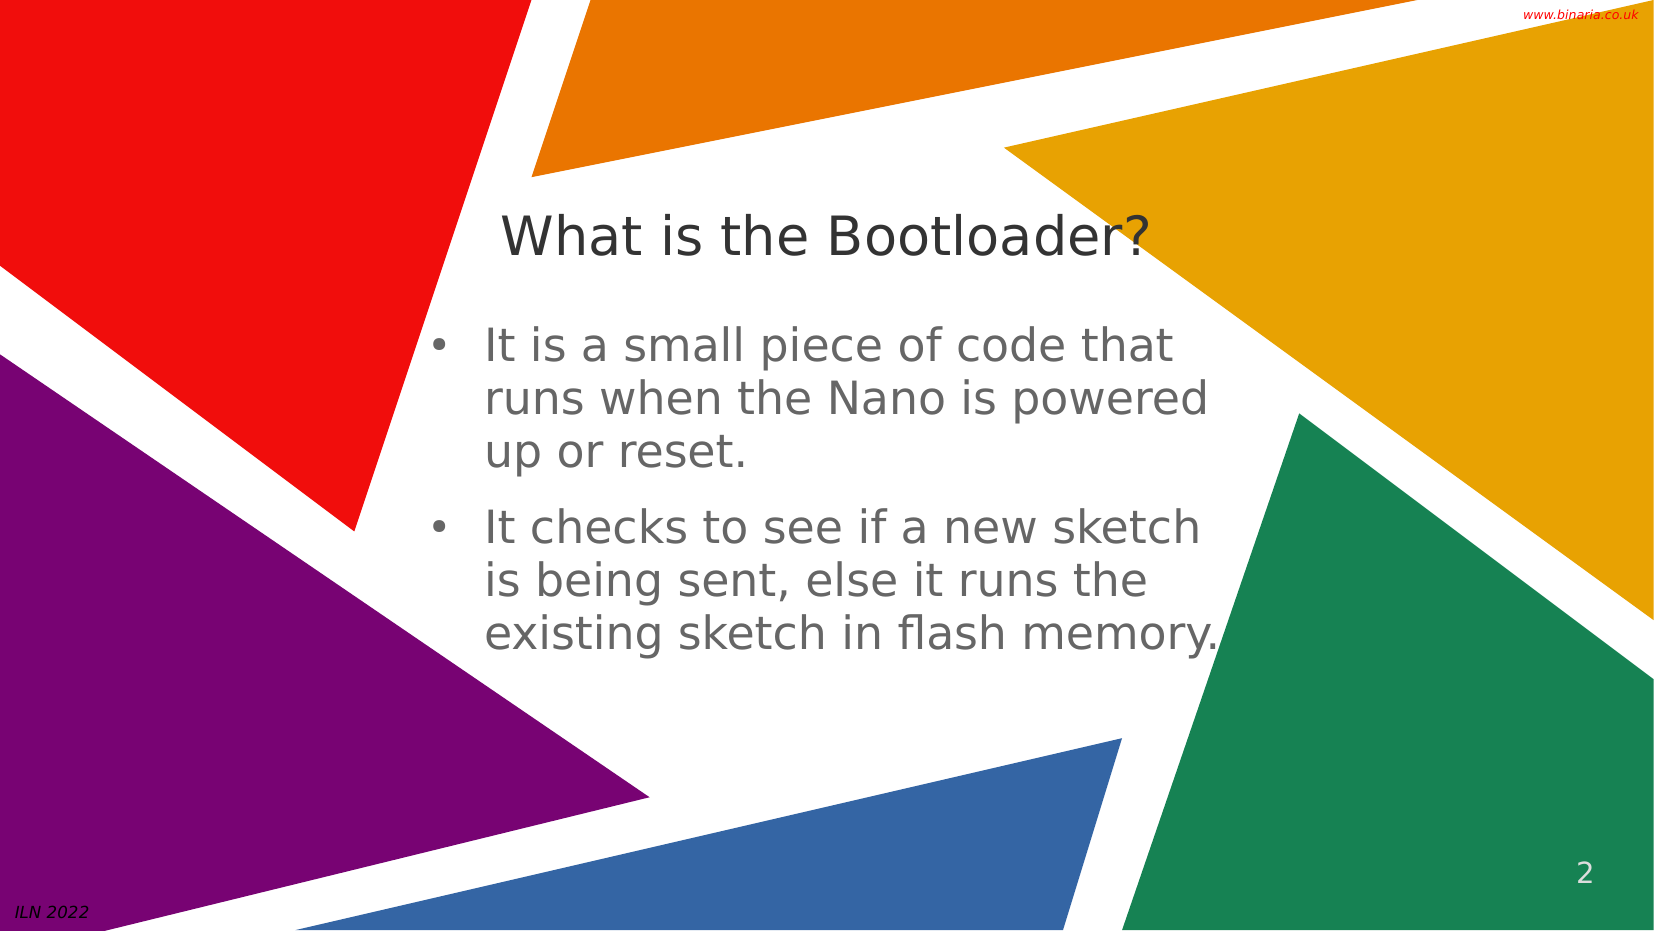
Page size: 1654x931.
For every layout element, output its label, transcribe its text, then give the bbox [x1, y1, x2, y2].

list It is a small piece of code that runs when the Nano is powered up or reset. It checks to see if a new sketch is being sent, else it runs the existing sketch in flash memory. [413, 318, 1241, 674]
title What is the Bootloader? [472, 147, 1182, 318]
text_box ILN 2022 [0, 895, 105, 931]
text_box www.binaria.co.uk [1508, 0, 1654, 30]
